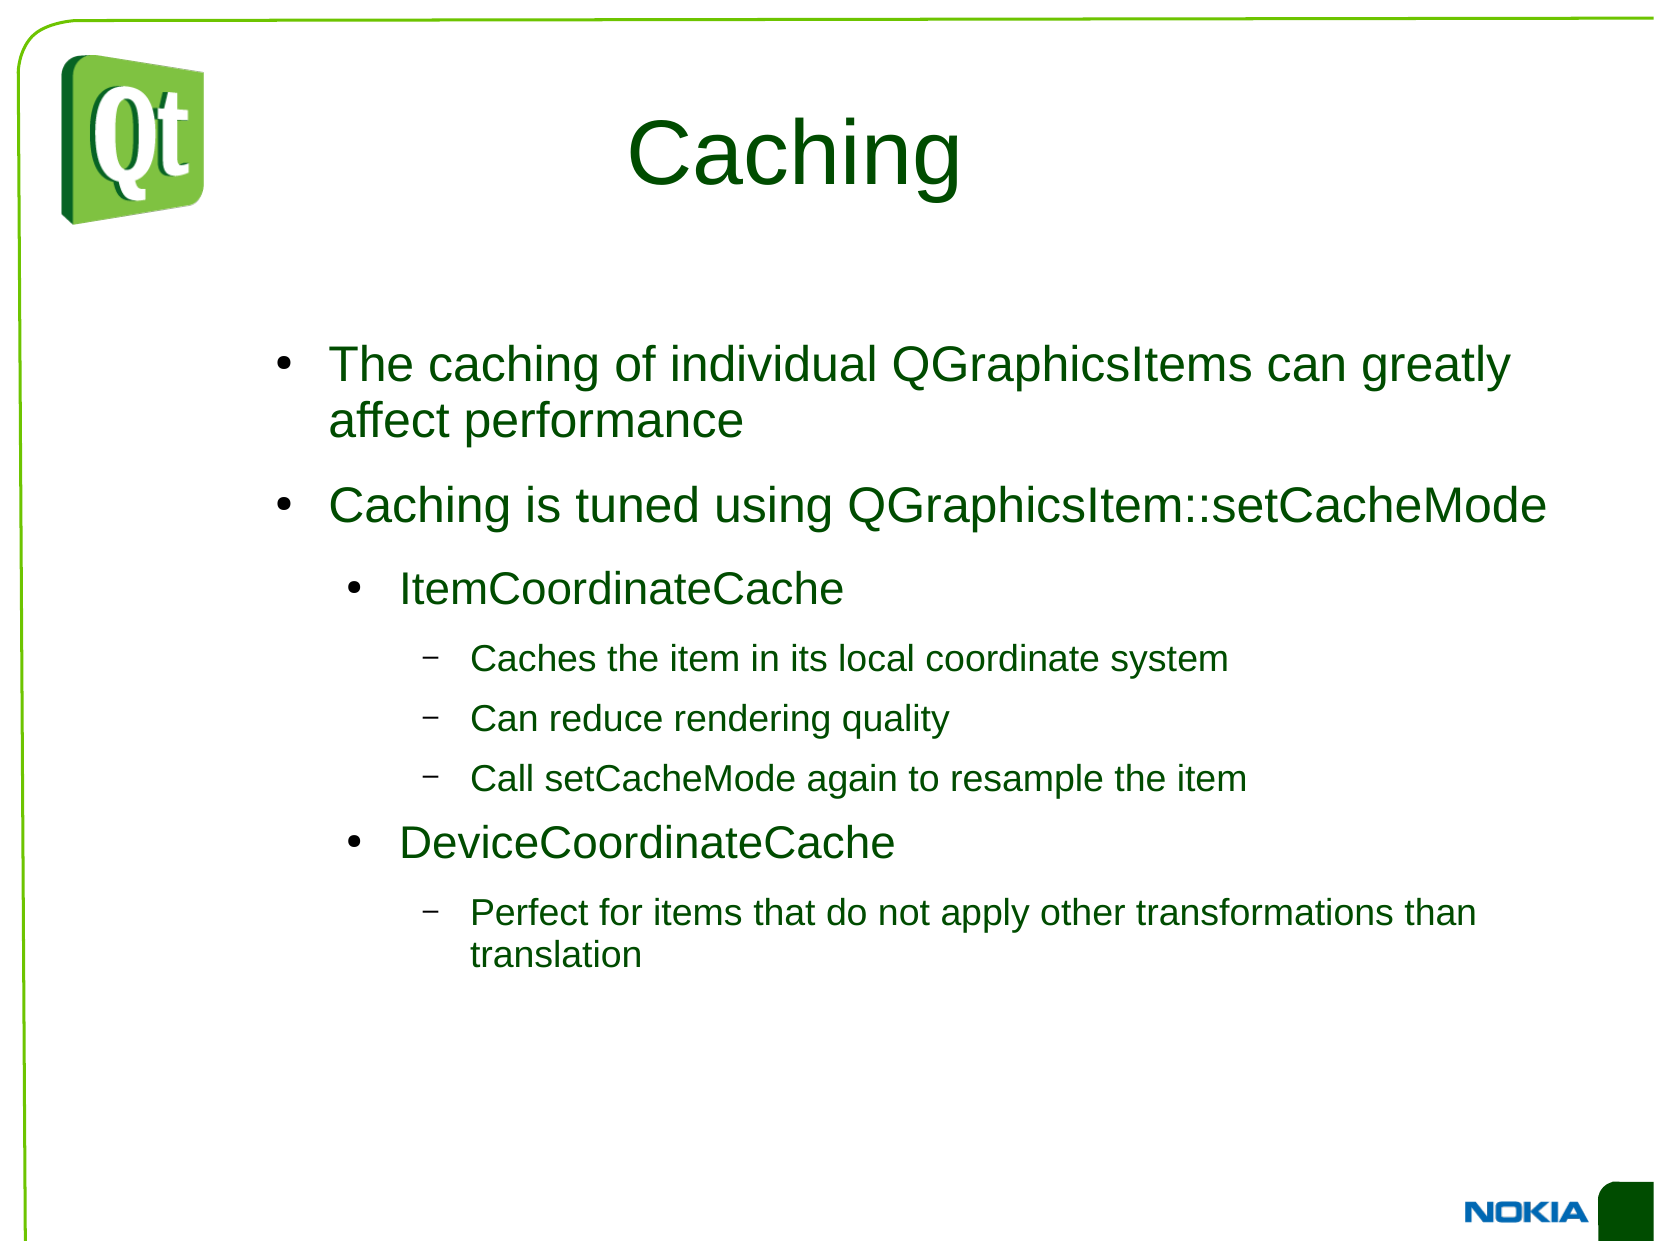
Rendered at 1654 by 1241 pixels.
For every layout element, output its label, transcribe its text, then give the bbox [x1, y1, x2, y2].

picture [61, 55, 204, 225]
picture [1465, 1201, 1589, 1223]
title Caching [257, 56, 1333, 250]
list The caching of individual QGraphicsItems can greatly affect performance Caching is tuned using QGraphicsItem::setCacheMode ItemCoordinateCache Caches the item in its local coordinate system Can reduce rendering quality Call setCacheMode again to resample the item DeviceCoordinateCache Perfect for items that do not apply other transformations than translation [257, 336, 1577, 1085]
